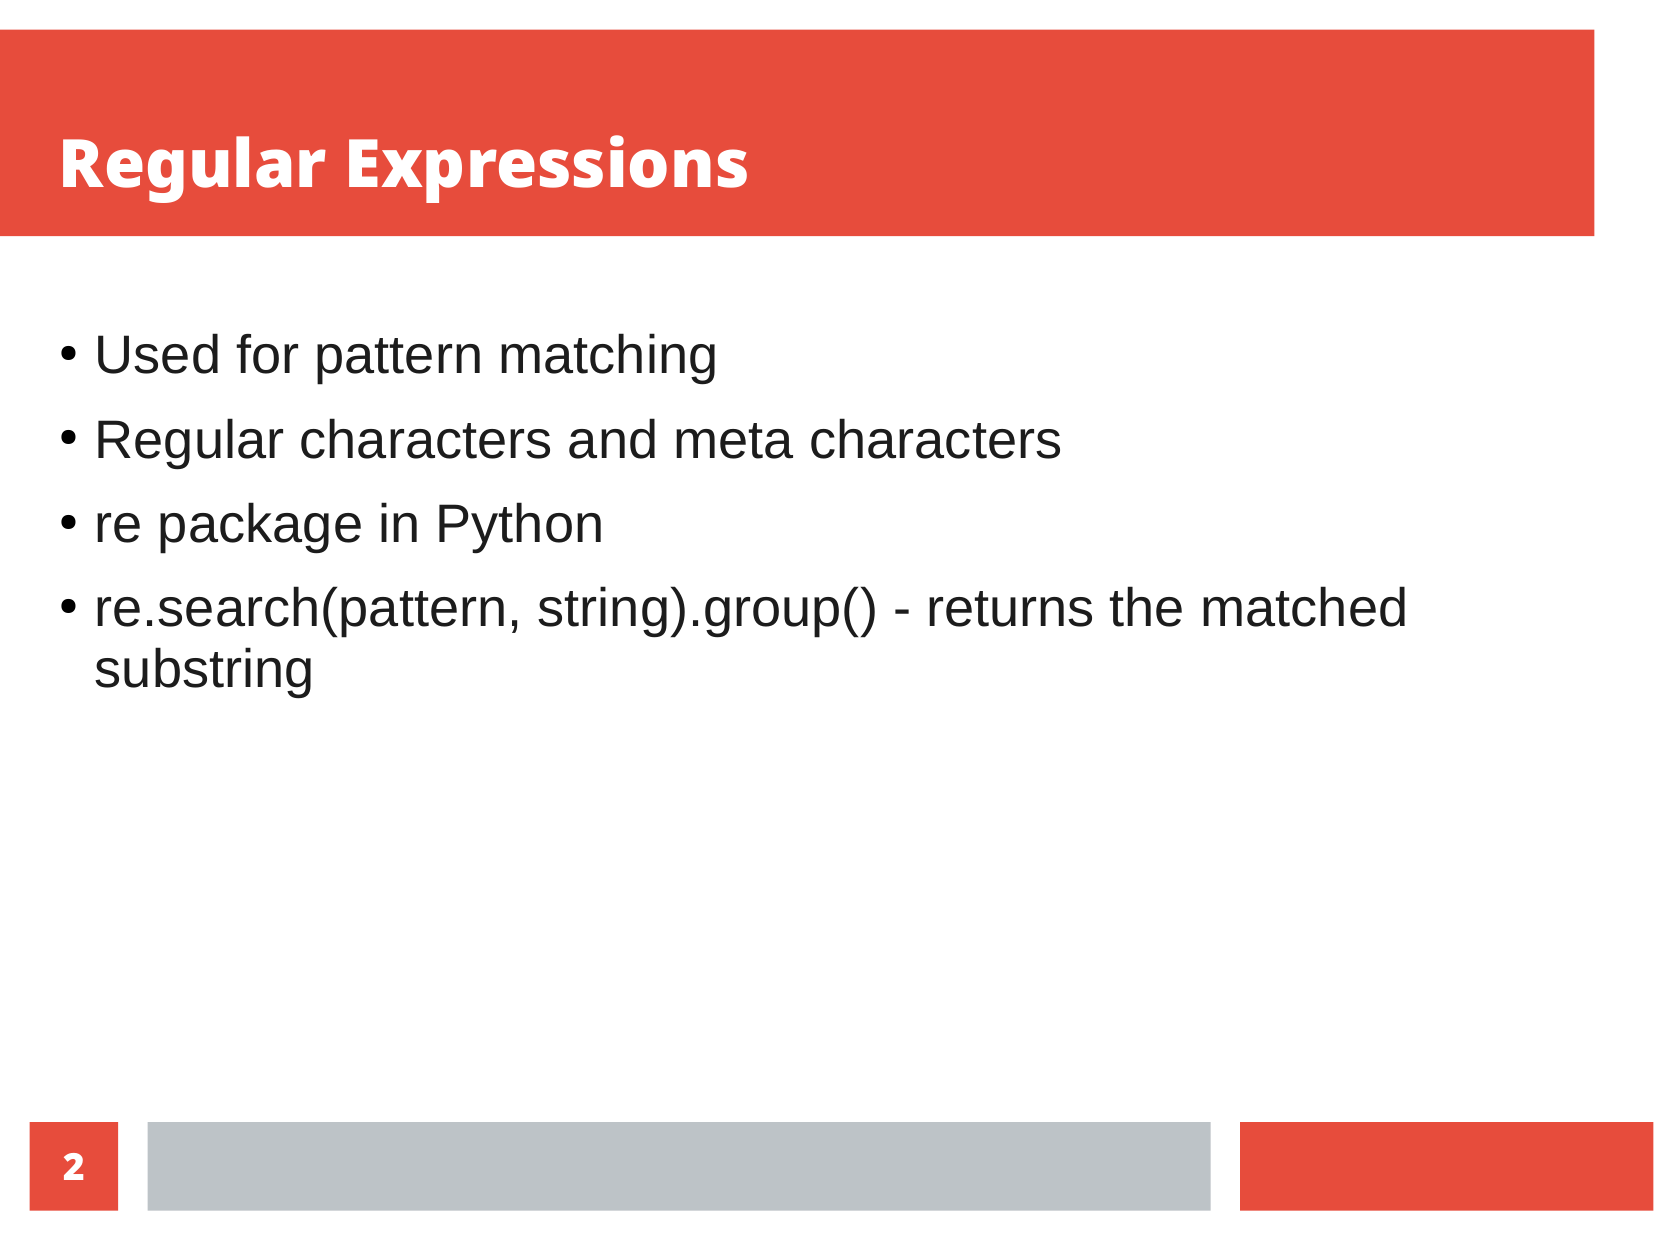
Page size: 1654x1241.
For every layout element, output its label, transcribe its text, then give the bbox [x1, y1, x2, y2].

title Regular Expressions [59, 59, 1595, 207]
list Used for pattern matching Regular characters and meta characters re package in Python re.search(pattern, string).group() - returns the matched substring [59, 324, 1565, 1093]
